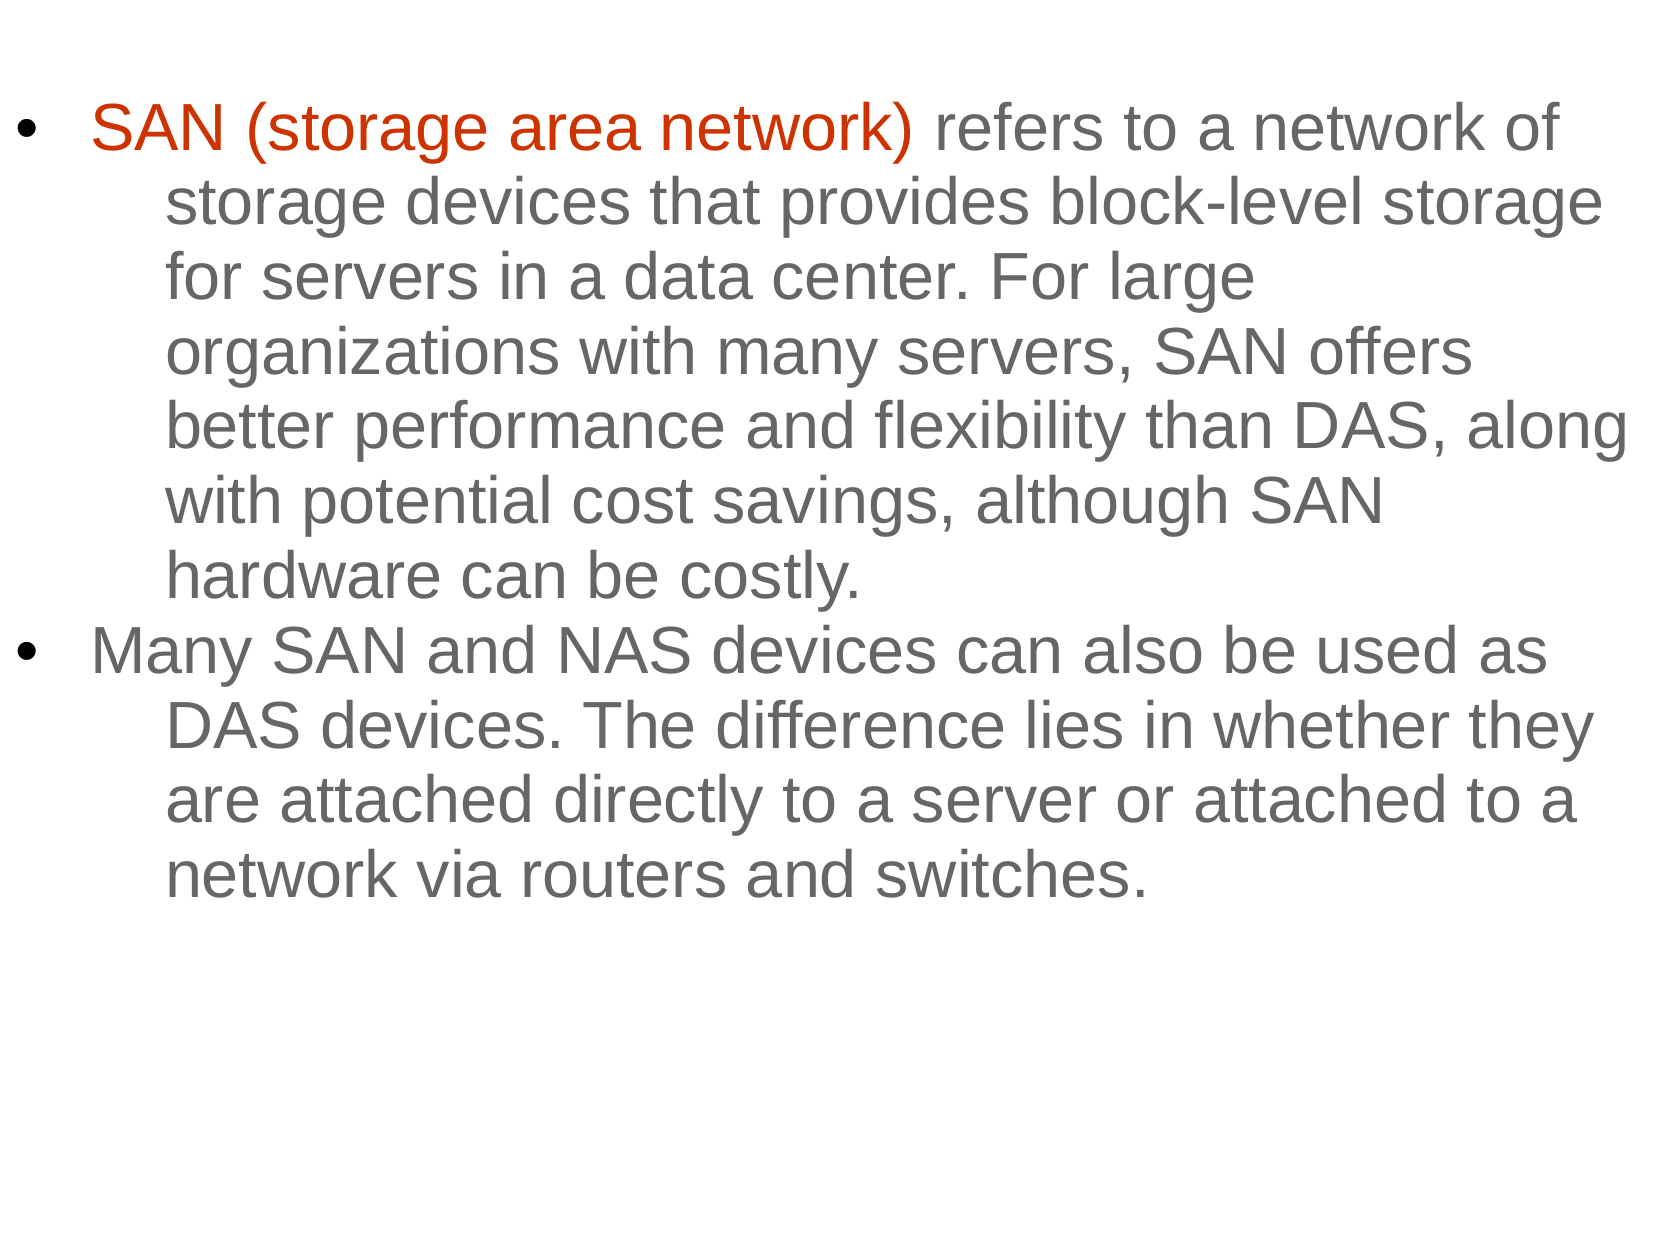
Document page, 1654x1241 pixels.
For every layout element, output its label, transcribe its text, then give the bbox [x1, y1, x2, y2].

text_box SAN (storage area network) refers to a network of storage devices that provides block-level storage for servers in a data center. For large organizations with many servers, SAN offers better performance and flexibility than DAS, along with potential cost savings, although SAN hardware can be costly. Many SAN and NAS devices can also be used as DAS devices. The difference lies in whether they are attached directly to a server or attached to a network via routers and switches. [0, 82, 1654, 919]
